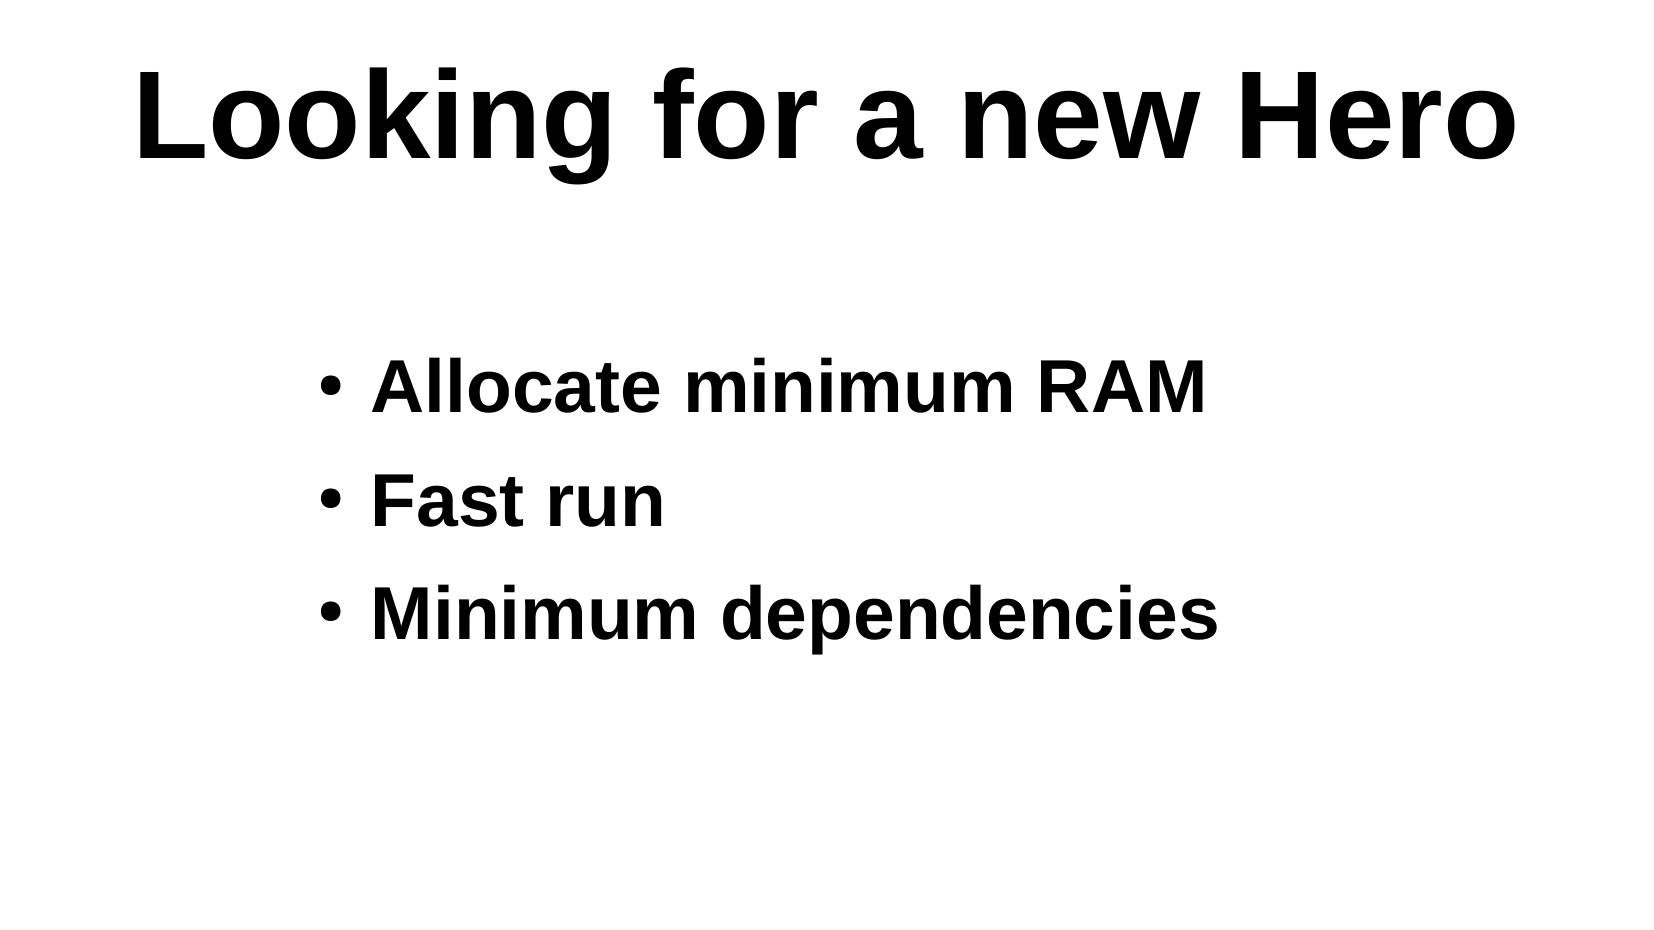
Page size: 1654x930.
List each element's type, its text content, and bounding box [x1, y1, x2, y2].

list Allocate minimum RAM Fast run Minimum dependencies [299, 344, 1320, 750]
title Looking for a new Hero [82, 37, 1571, 193]
